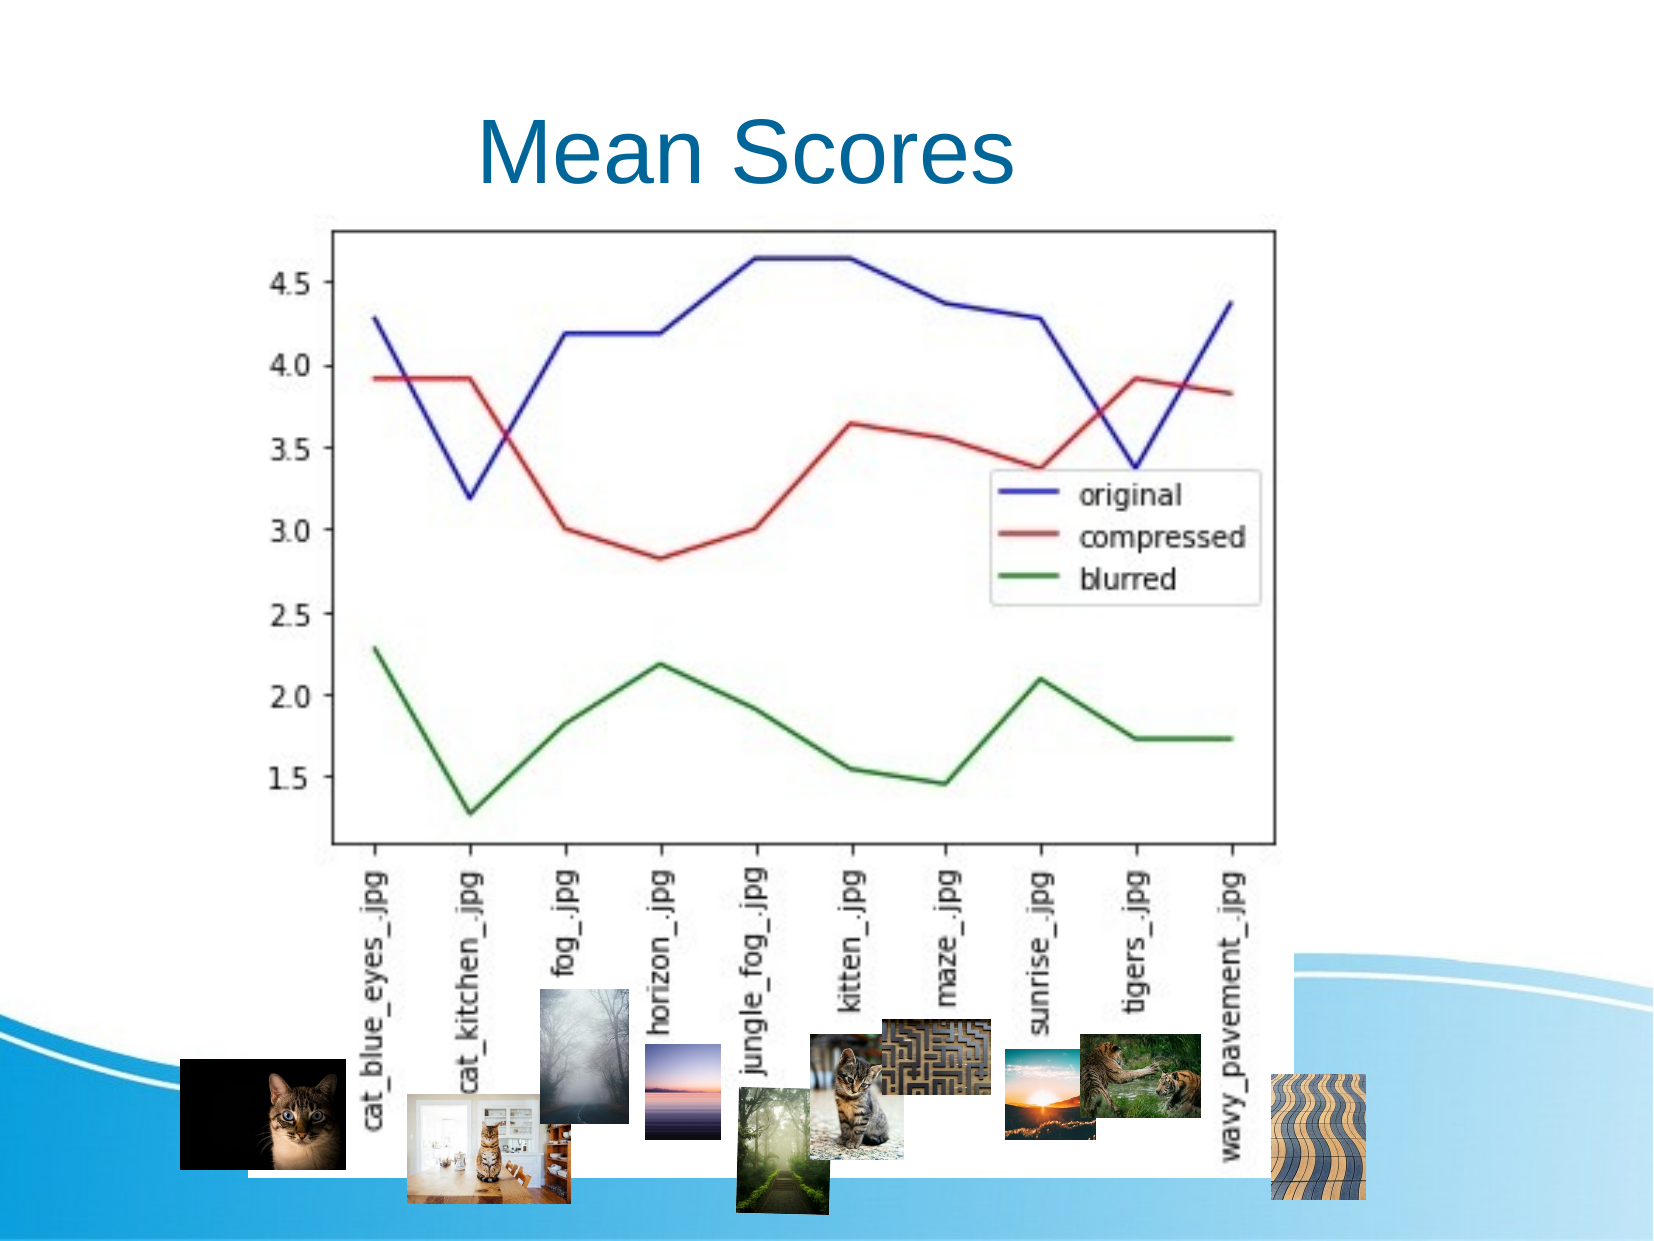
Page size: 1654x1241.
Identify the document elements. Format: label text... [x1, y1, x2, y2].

picture [0, 214, 1654, 1241]
title Mean Scores [15, 47, 1504, 256]
